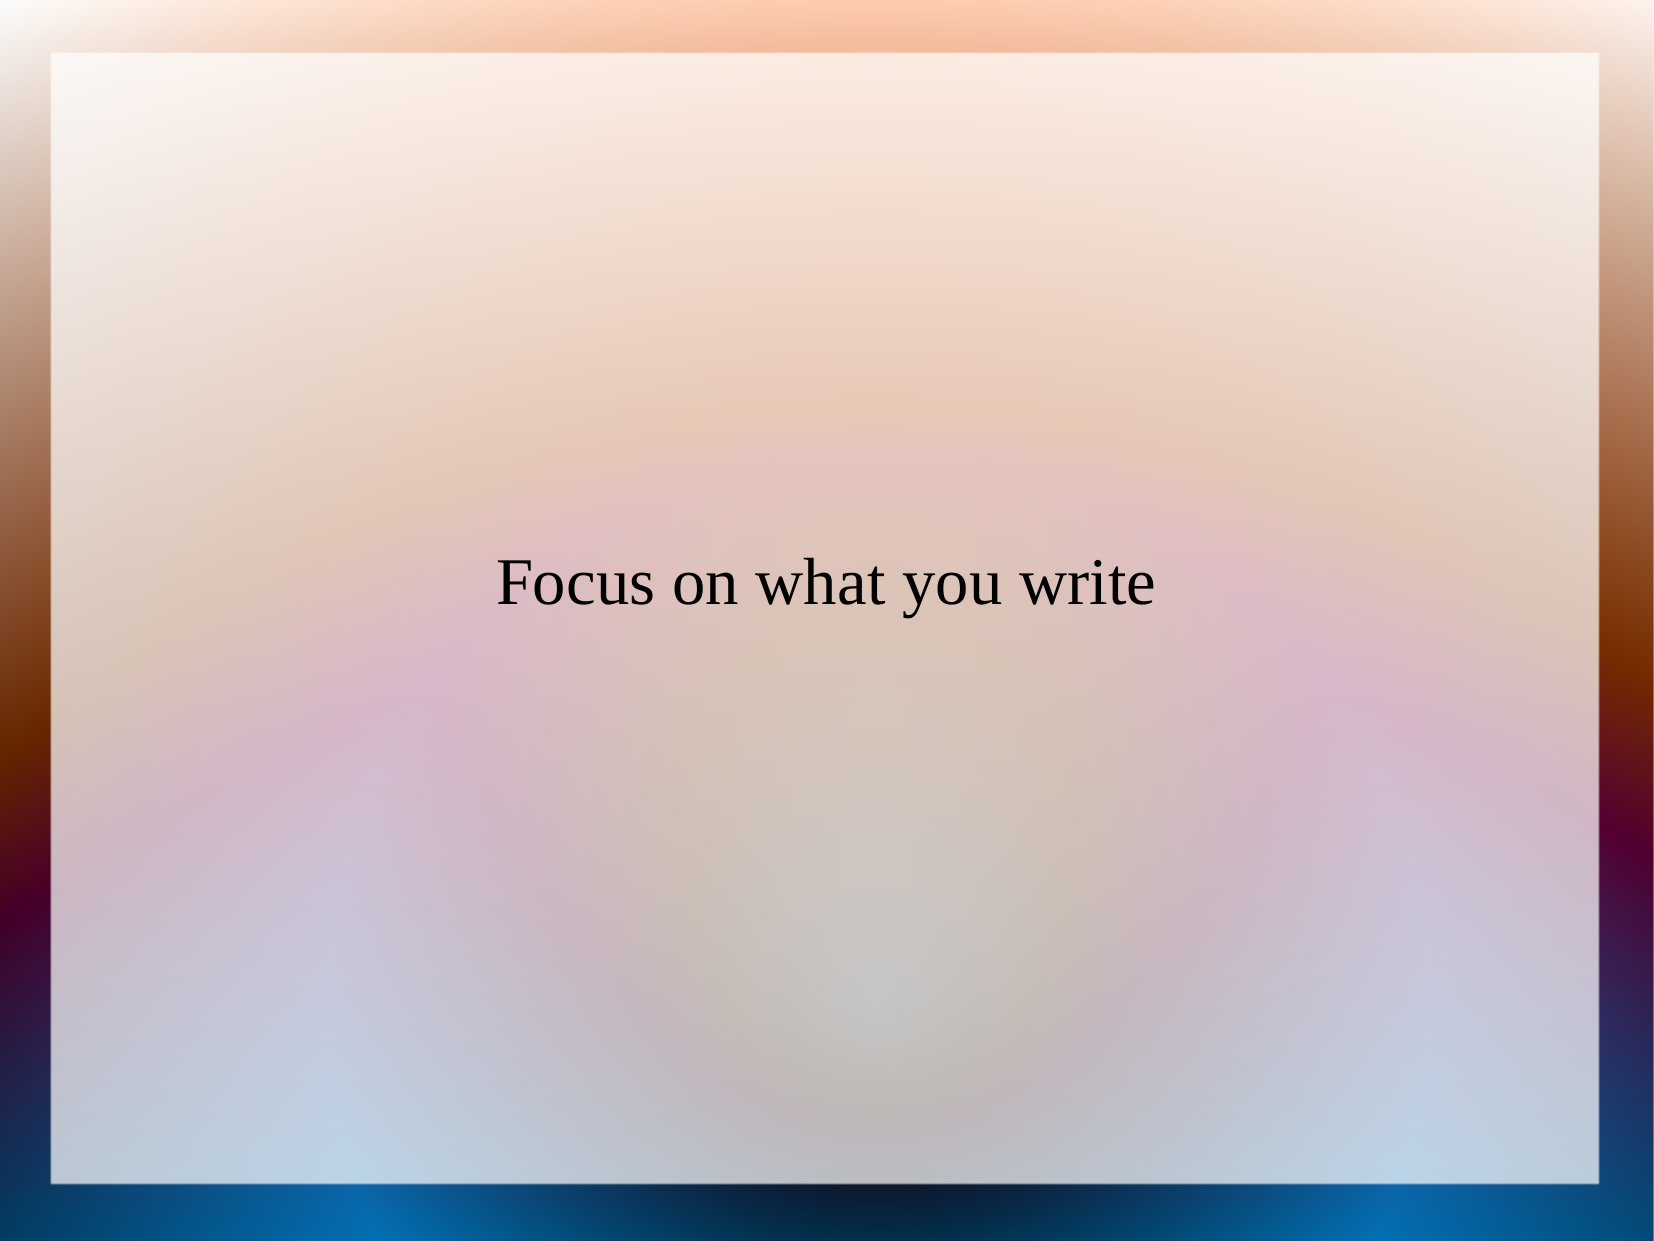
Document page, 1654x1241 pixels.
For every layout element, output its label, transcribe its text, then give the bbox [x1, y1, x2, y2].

subtitle Focus on what you write [82, 55, 1571, 1109]
picture [0, 0, 1654, 1241]
